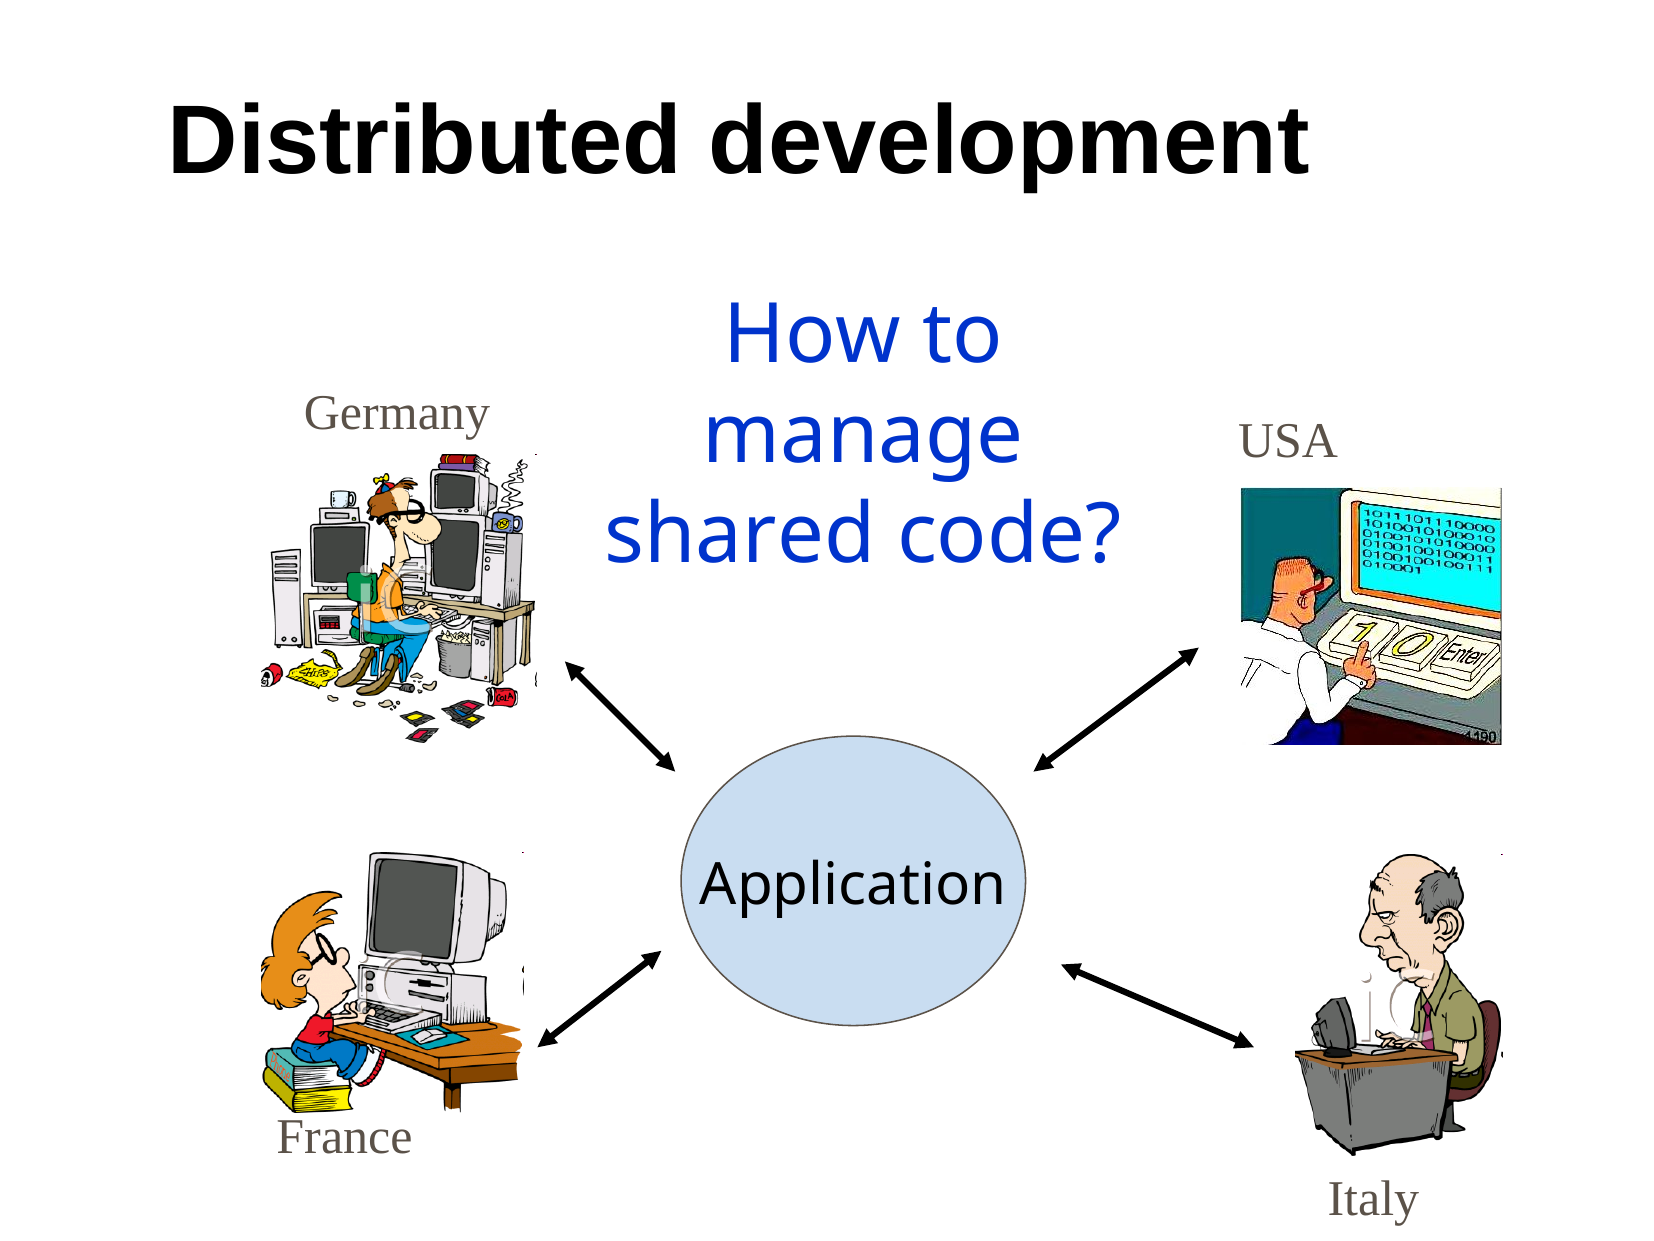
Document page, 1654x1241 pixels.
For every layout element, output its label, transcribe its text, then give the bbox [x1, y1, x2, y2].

text_box Application [681, 736, 1026, 1026]
title Distributed development [118, 55, 1607, 201]
picture [1295, 854, 1503, 1156]
picture [261, 454, 537, 743]
picture [261, 852, 524, 1113]
text_box Germany [289, 371, 506, 448]
text_box France [261, 1113, 428, 1172]
text_box USA [1223, 399, 1353, 475]
picture [1240, 487, 1502, 745]
text_box Italy [1312, 1157, 1435, 1233]
text_box How to manage shared code? [580, 271, 1146, 588]
